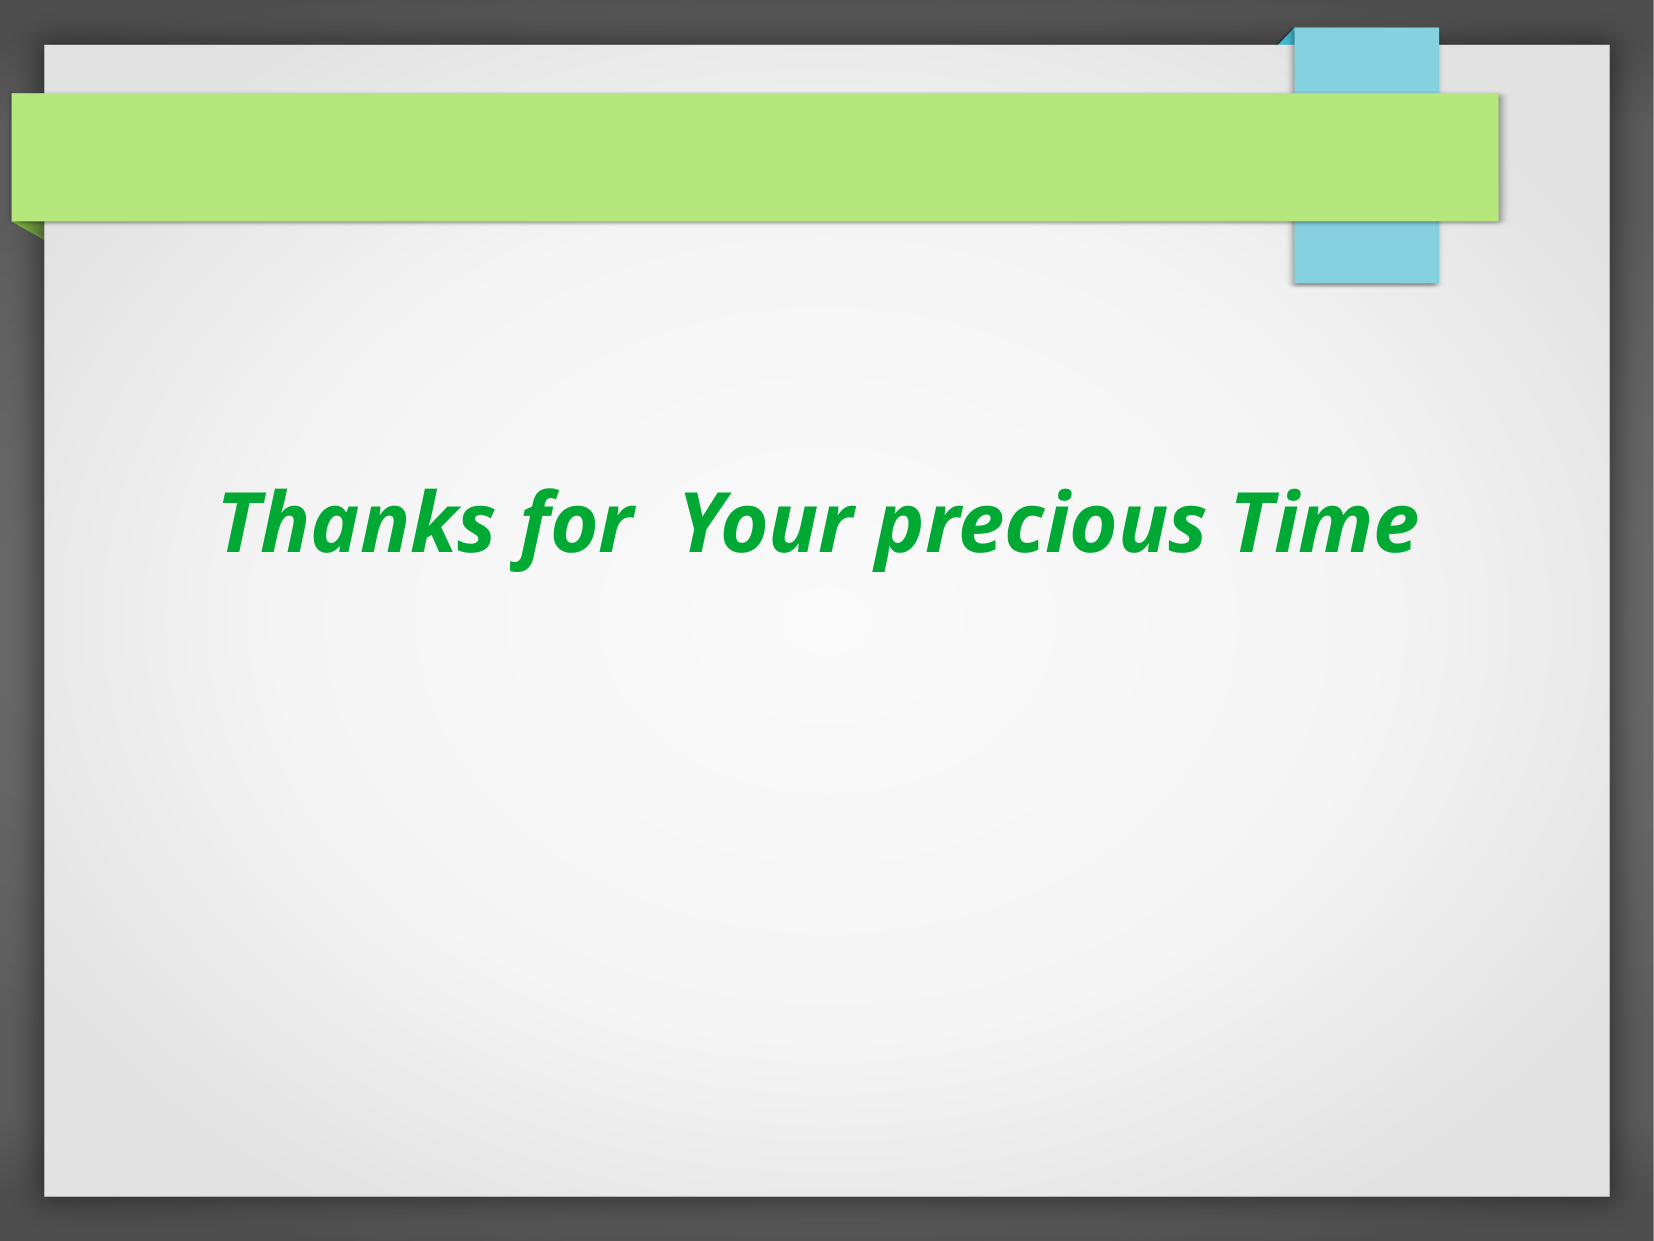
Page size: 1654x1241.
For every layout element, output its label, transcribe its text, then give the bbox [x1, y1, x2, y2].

list Thanks for Your precious Time [70, 283, 1501, 1003]
picture [0, 0, 1654, 1241]
